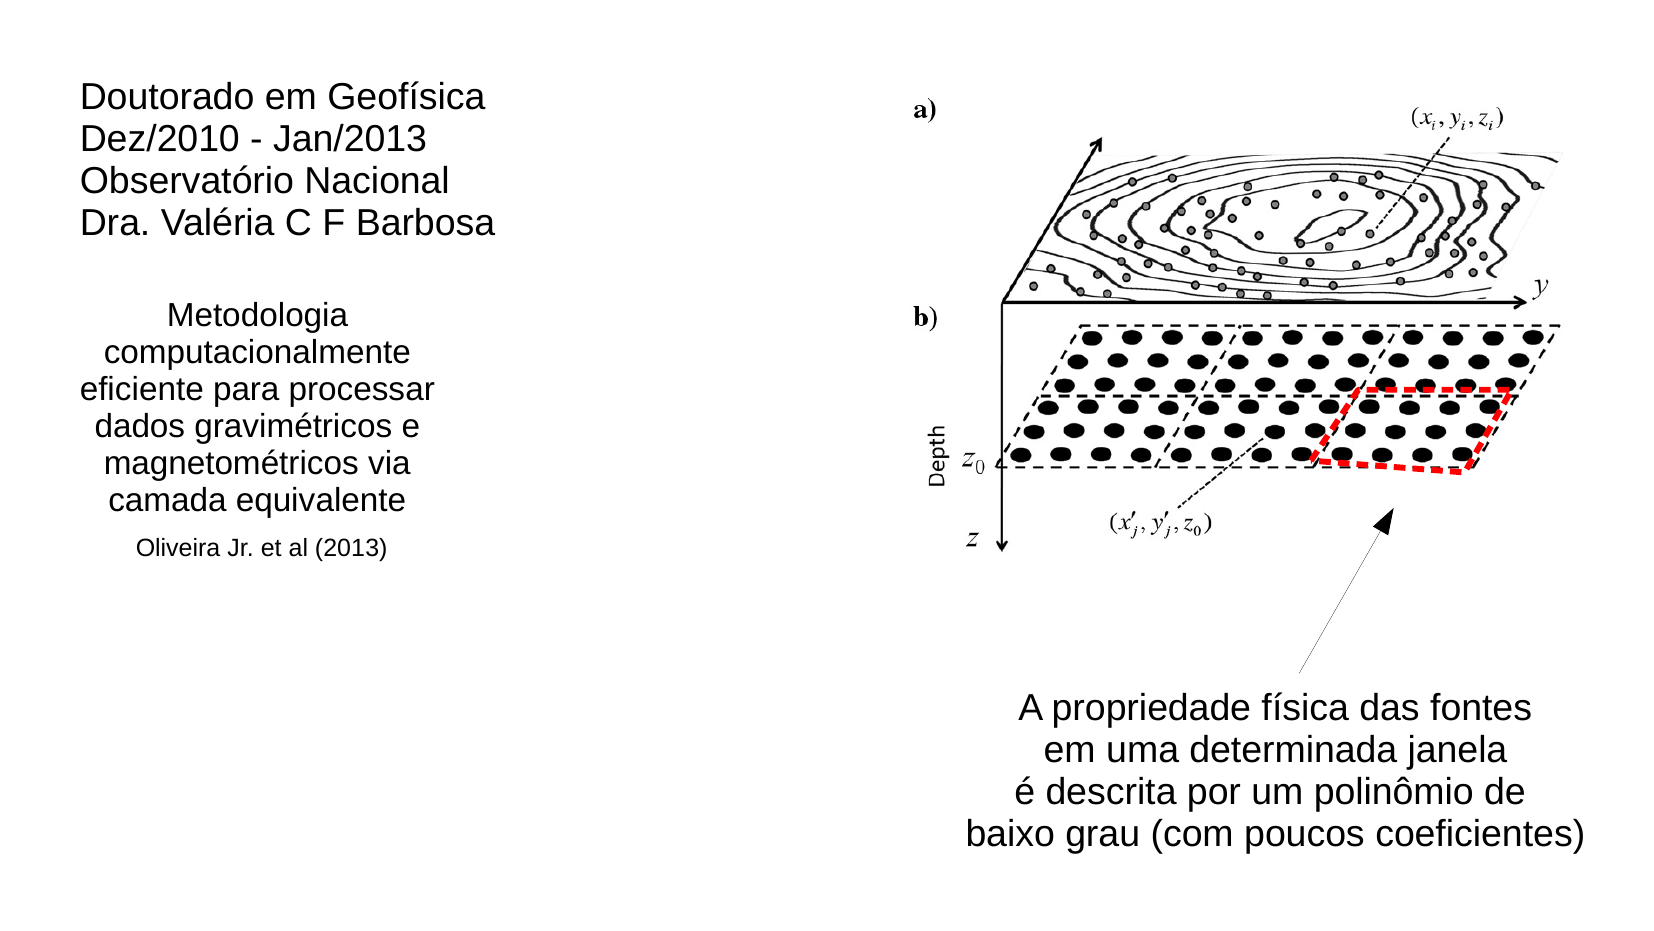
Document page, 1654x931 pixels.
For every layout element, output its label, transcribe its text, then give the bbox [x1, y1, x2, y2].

text_box Doutorado em Geofísica Dez/2010 - Jan/2013 Observatório Nacional Dra. Valéria C F Barbosa [64, 67, 559, 251]
text_box Oliveira Jr. et al (2013) [82, 526, 442, 574]
text_box A propriedade física das fontes em uma determinada janela é descrita por um polinômio de baixo grau (com poucos coeficientes) [950, 679, 1601, 862]
text_box Metodologia computacionalmente eficiente para processar dados gravimétricos e magnetométricos via camada equivalente [64, 289, 485, 527]
picture [909, 94, 1567, 556]
